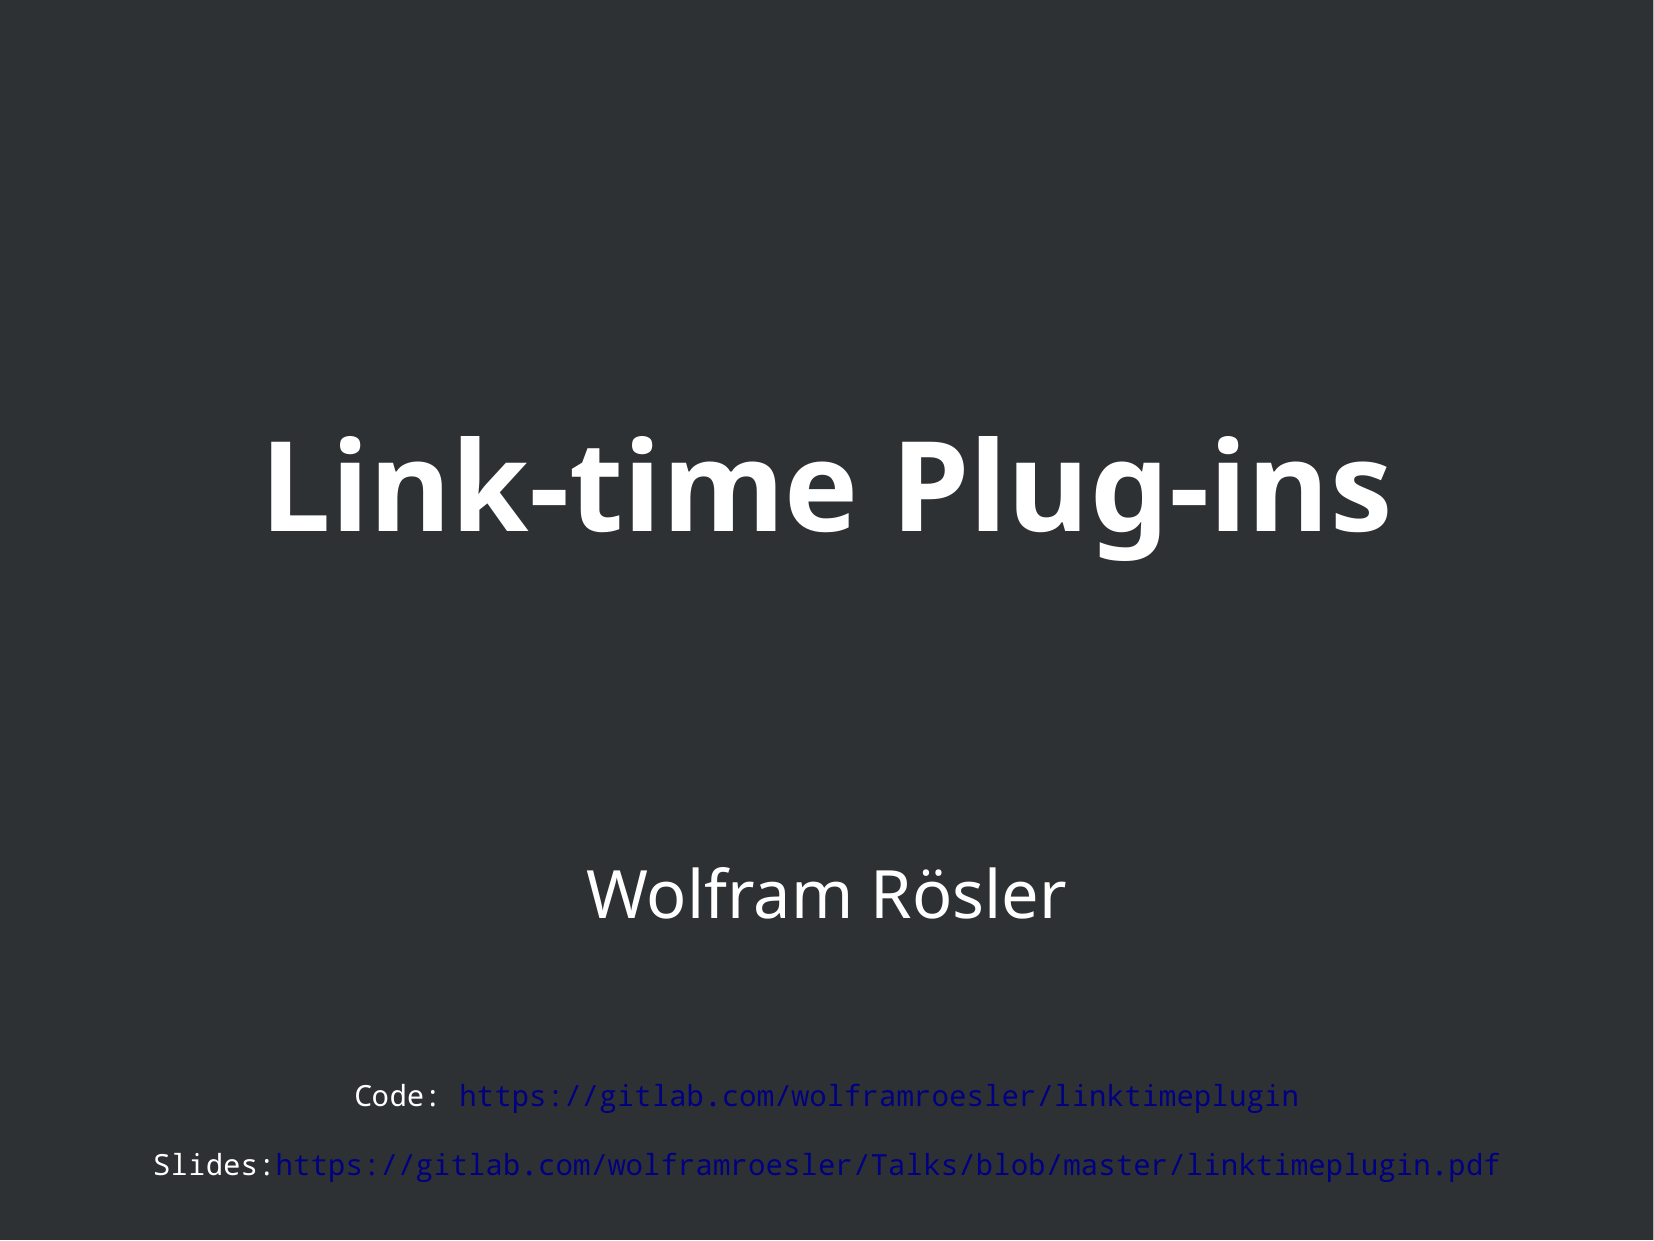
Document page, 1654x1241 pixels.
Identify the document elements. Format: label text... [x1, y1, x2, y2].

subtitle Link-time Plug-ins Wolfram Rösler Code: https://gitlab.com/wolframroesler/linktimeplugin Slides:https://gitlab.com/wolframroesler/Talks/blob/master/linktimeplugin.pdf [82, 7, 1571, 1222]
